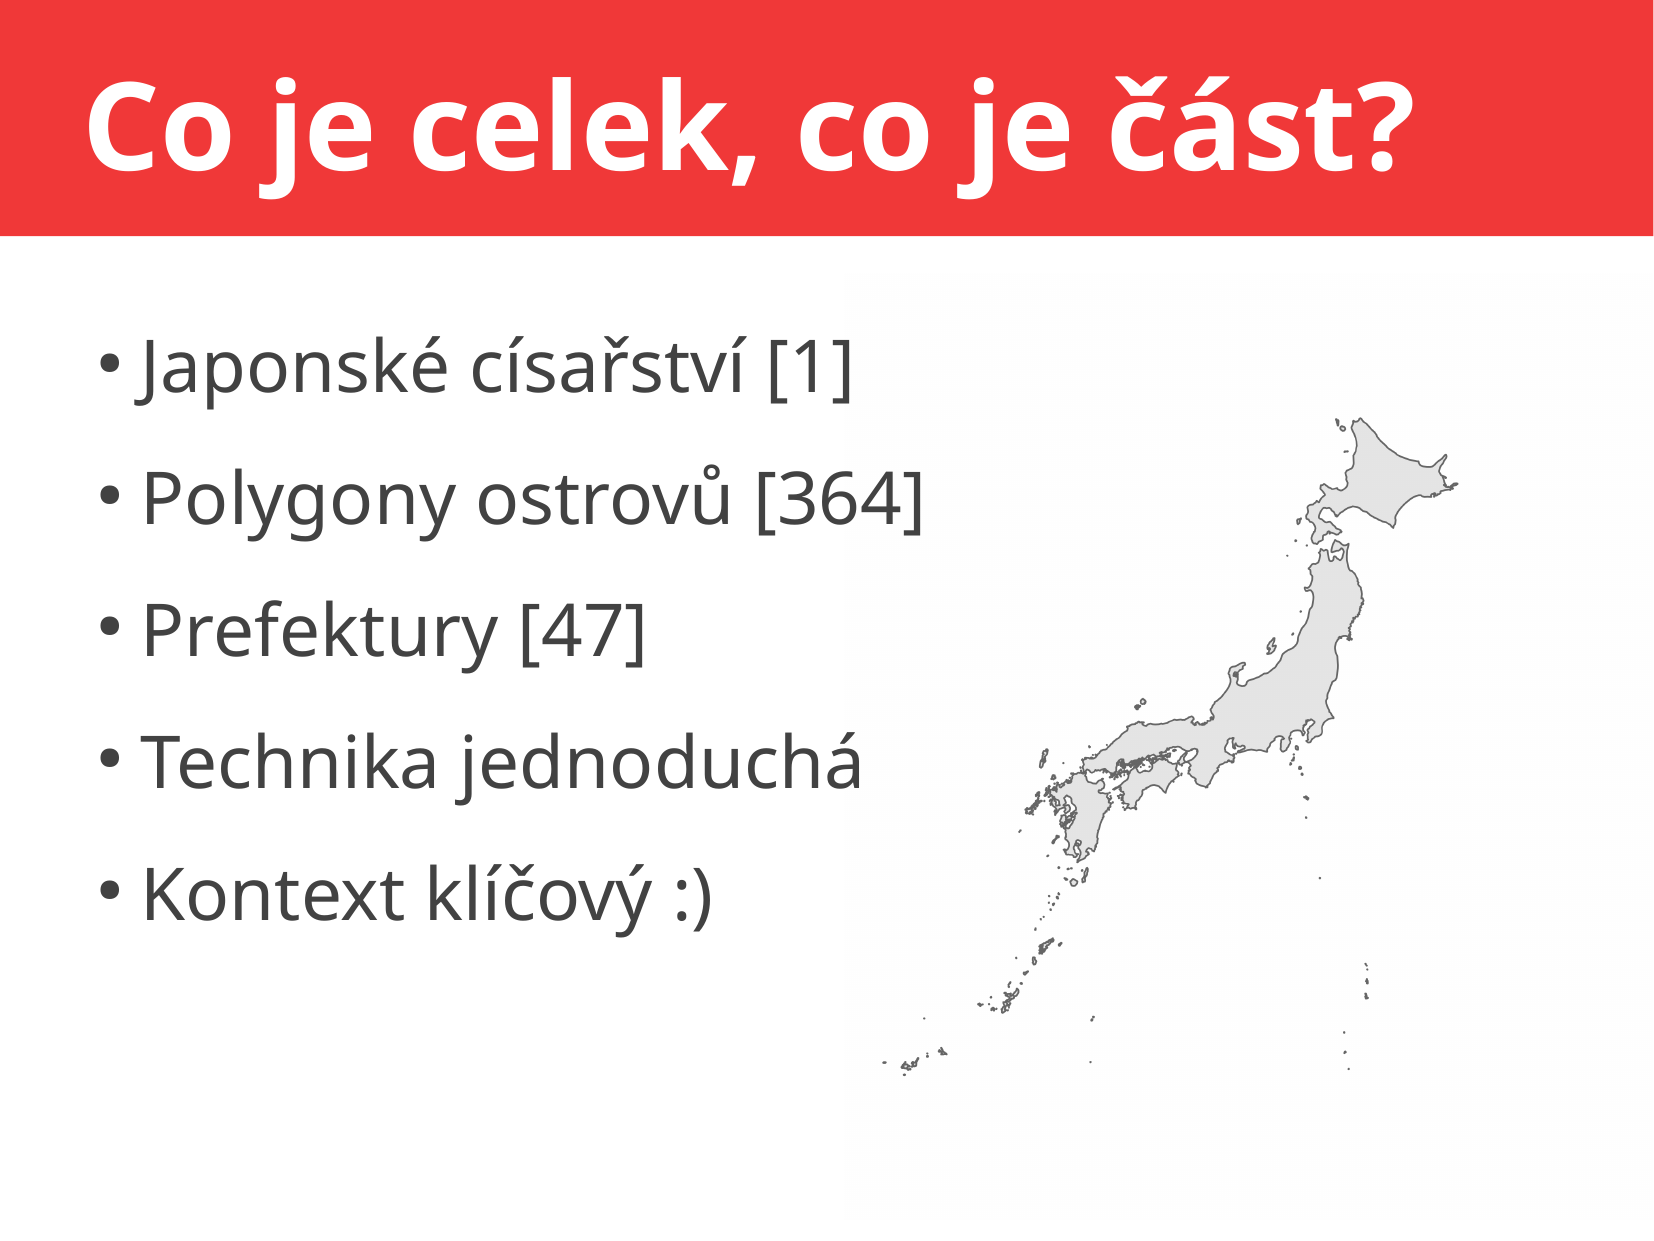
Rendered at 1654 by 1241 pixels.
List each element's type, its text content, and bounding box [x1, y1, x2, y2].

title Co je celek, co je část? [82, 19, 1571, 227]
picture [844, 273, 1654, 1220]
list Japonské císařství [1] Polygony ostrovů [364] Prefektury [47] Technika jednoduchá Kontext klíčový :) [82, 314, 934, 1080]
